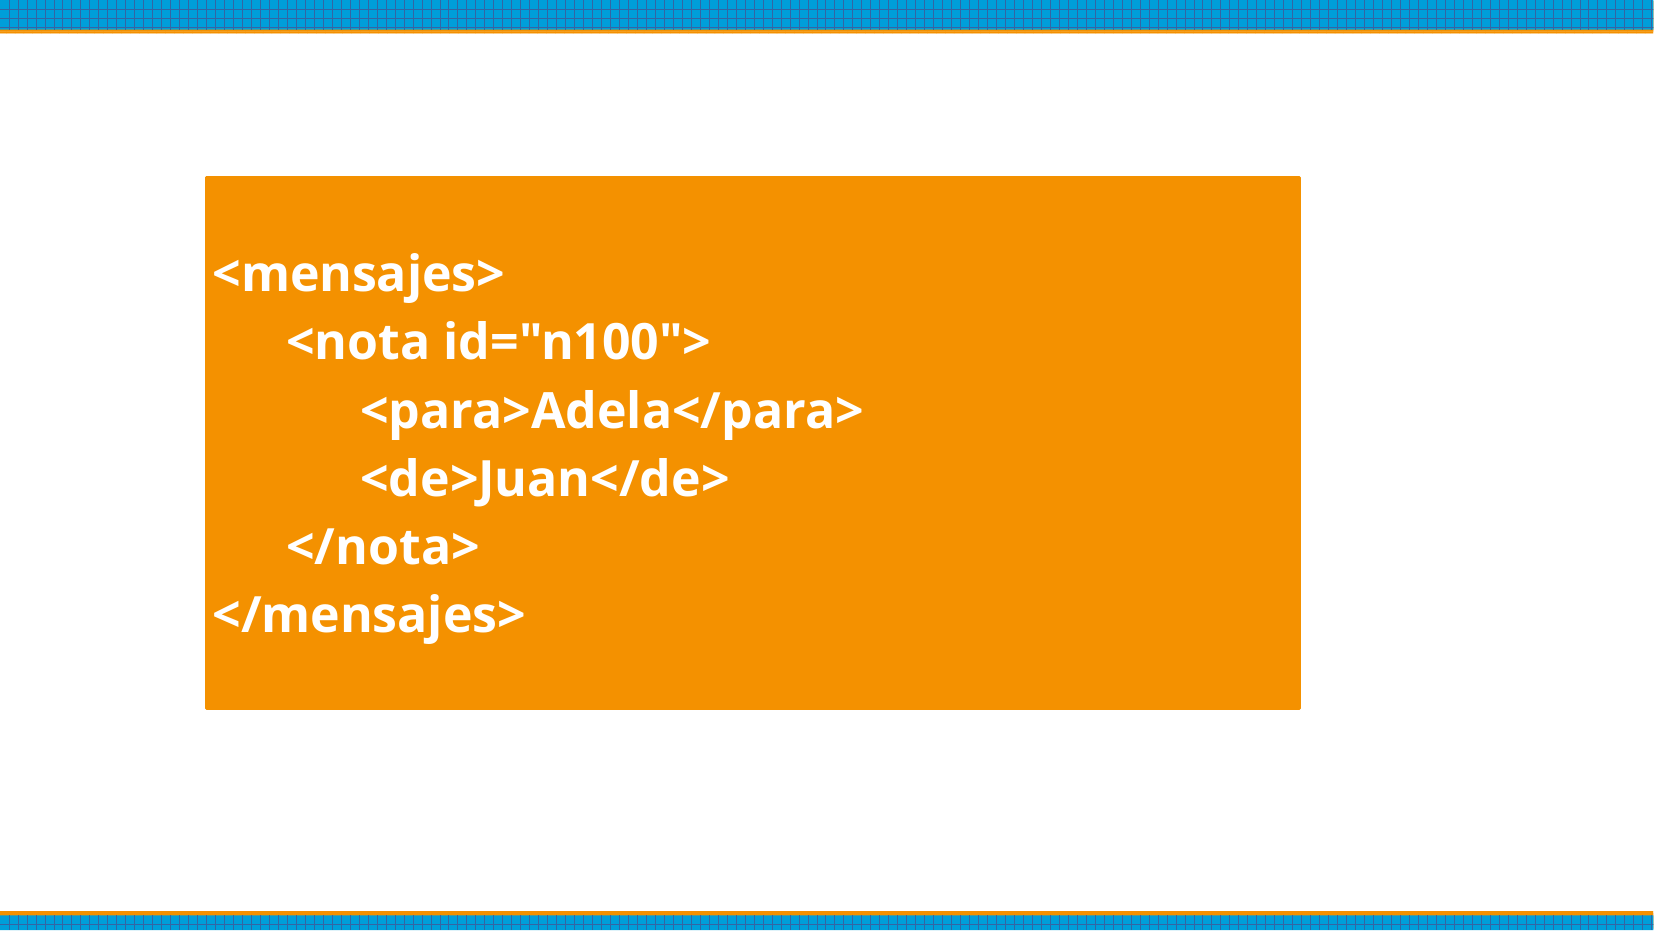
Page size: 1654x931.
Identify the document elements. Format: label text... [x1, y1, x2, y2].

text_box <mensajes> <nota id="n100"> <para>Adela</para> <de>Juan</de> </nota> </mensajes> [206, 177, 1300, 709]
